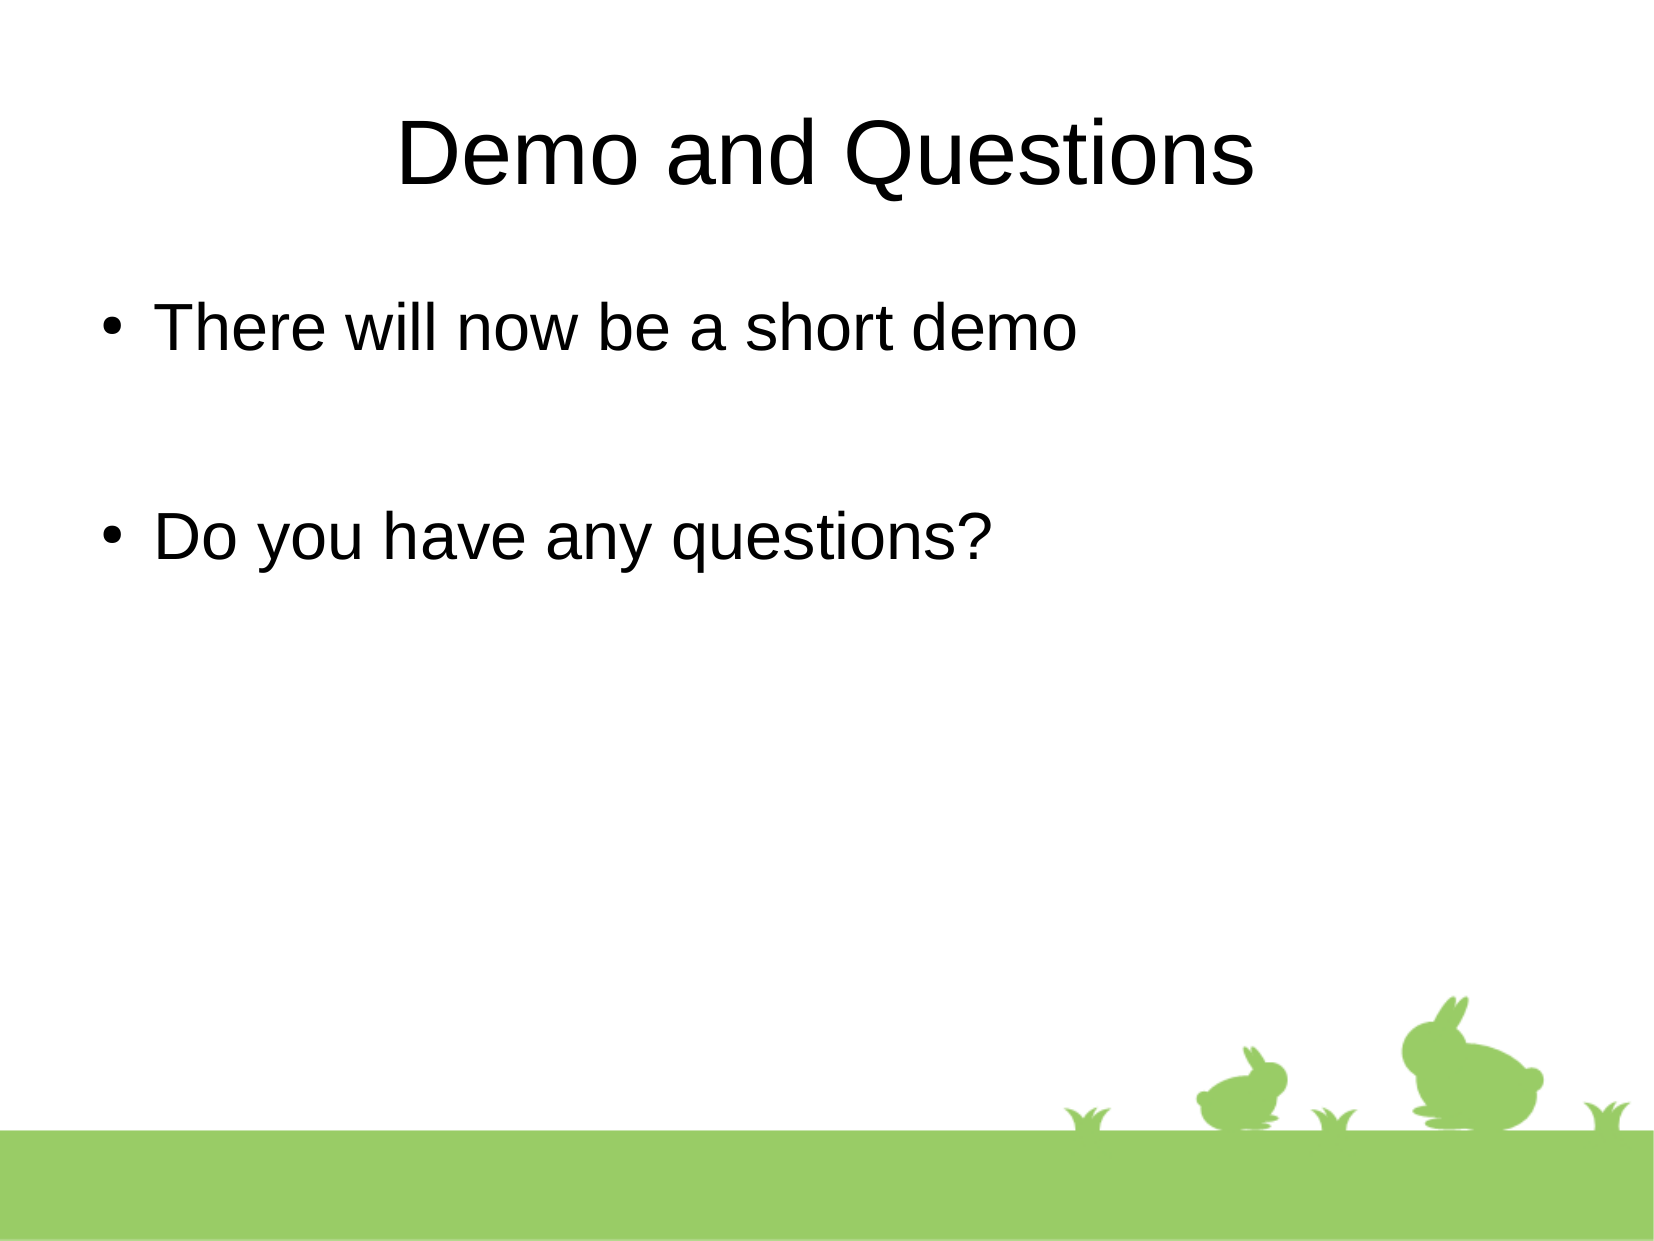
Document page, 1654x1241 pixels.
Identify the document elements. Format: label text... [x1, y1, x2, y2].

list There will now be a short demo Do you have any questions? [82, 290, 1571, 1010]
title Demo and Questions [82, 49, 1571, 257]
picture [0, 0, 1654, 1241]
